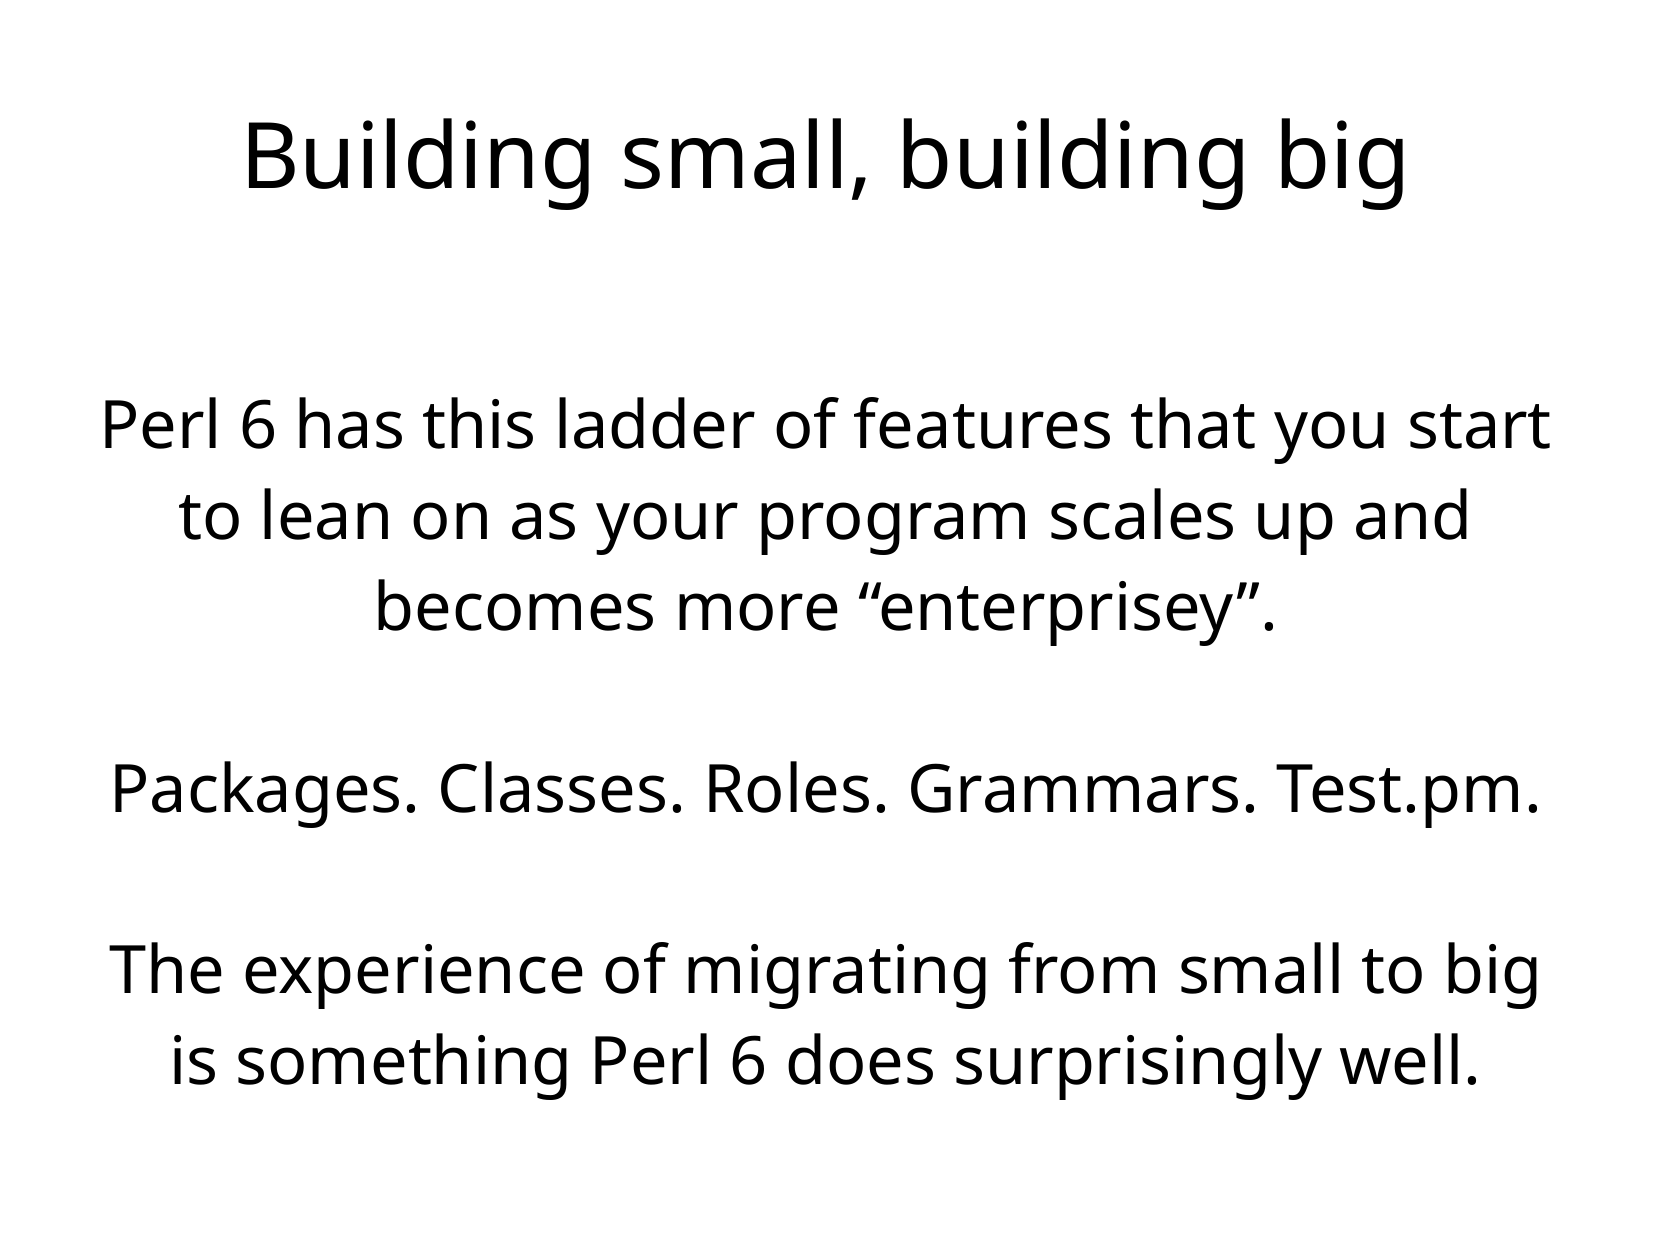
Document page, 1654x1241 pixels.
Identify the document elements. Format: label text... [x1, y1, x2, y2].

title Building small, building big [82, 49, 1571, 199]
subtitle Perl 6 has this ladder of features that you start to lean on as your program scales up and becomes more “enterprisey”. Packages. Classes. Roles. Grammars. Test.pm. The experience of migrating from small to big is something Perl 6 does surprisingly well. [82, 199, 1571, 1101]
